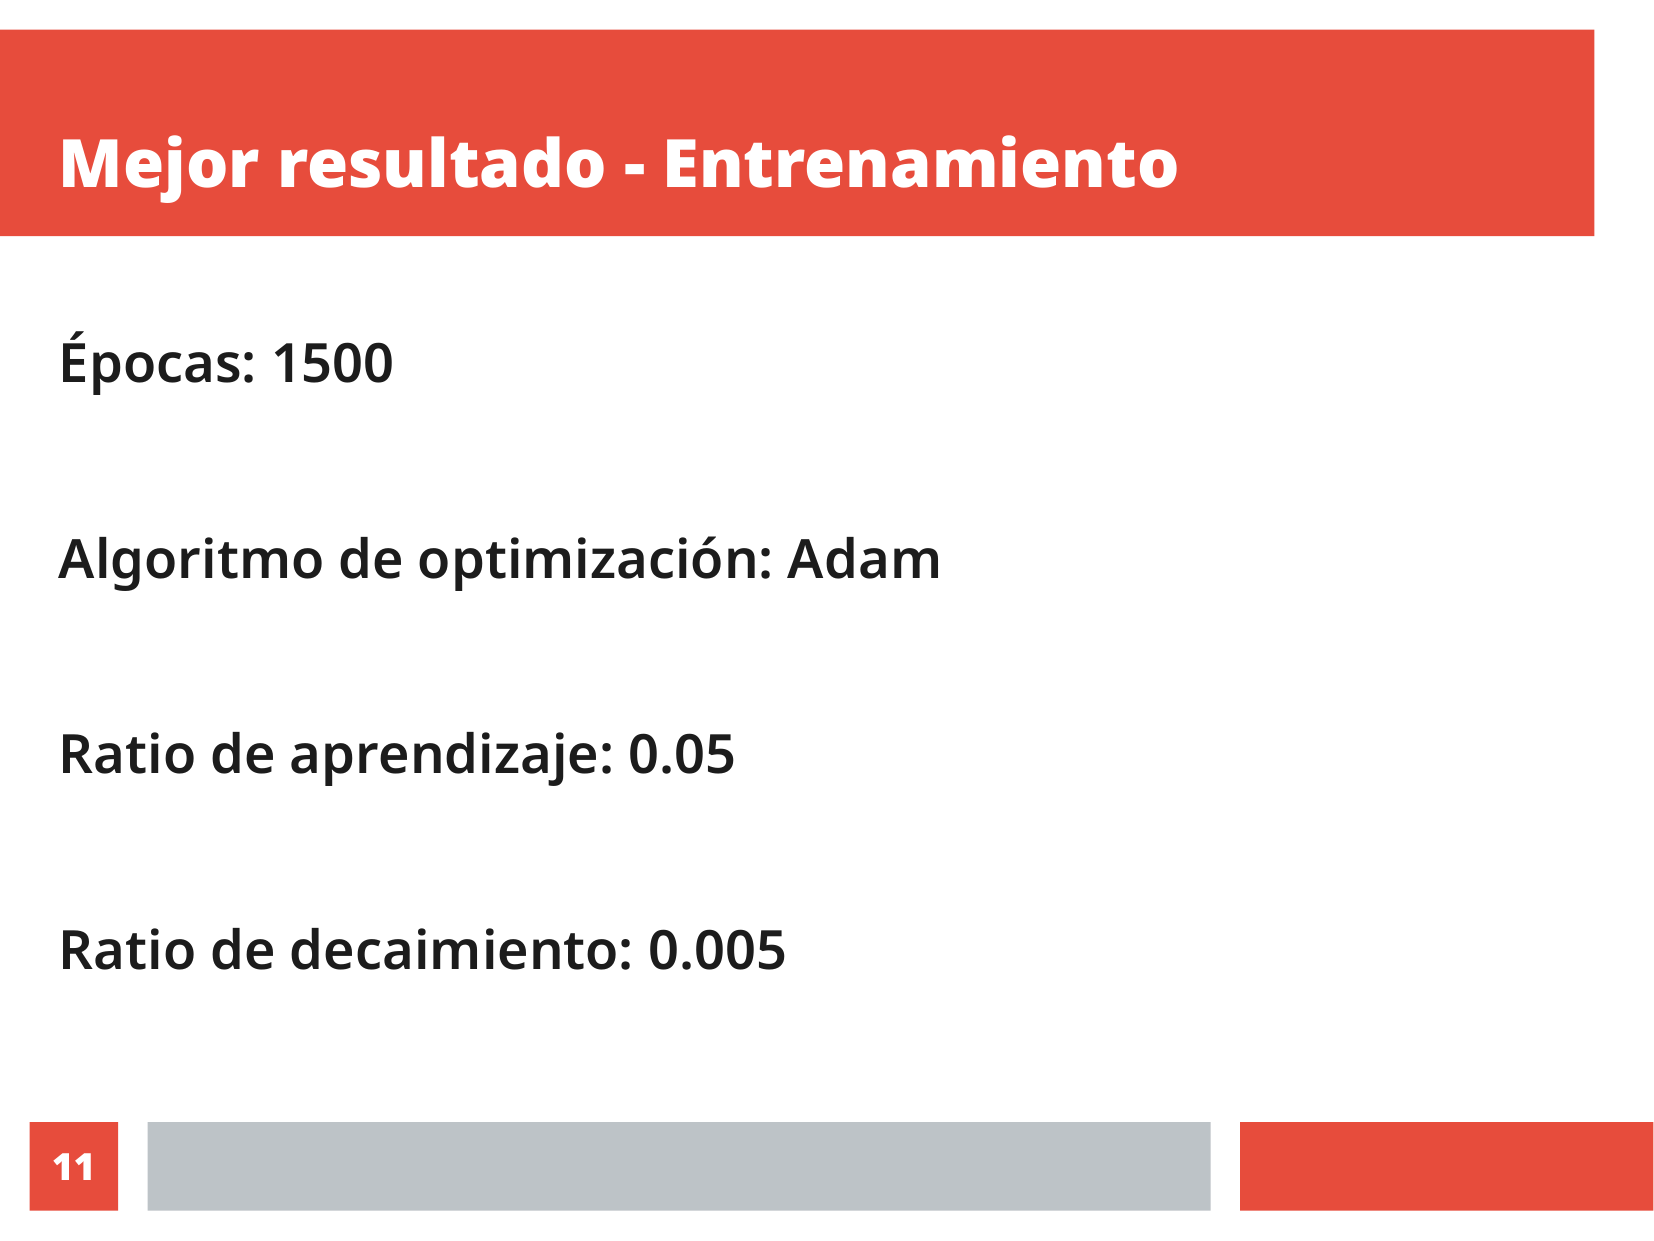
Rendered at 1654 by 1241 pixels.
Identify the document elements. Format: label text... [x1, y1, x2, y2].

list Épocas: 1500 Algoritmo de optimización: Adam Ratio de aprendizaje: 0.05 Ratio de decaimiento: 0.005 [59, 324, 1565, 1093]
title Mejor resultado - Entrenamiento [59, 59, 1595, 207]
